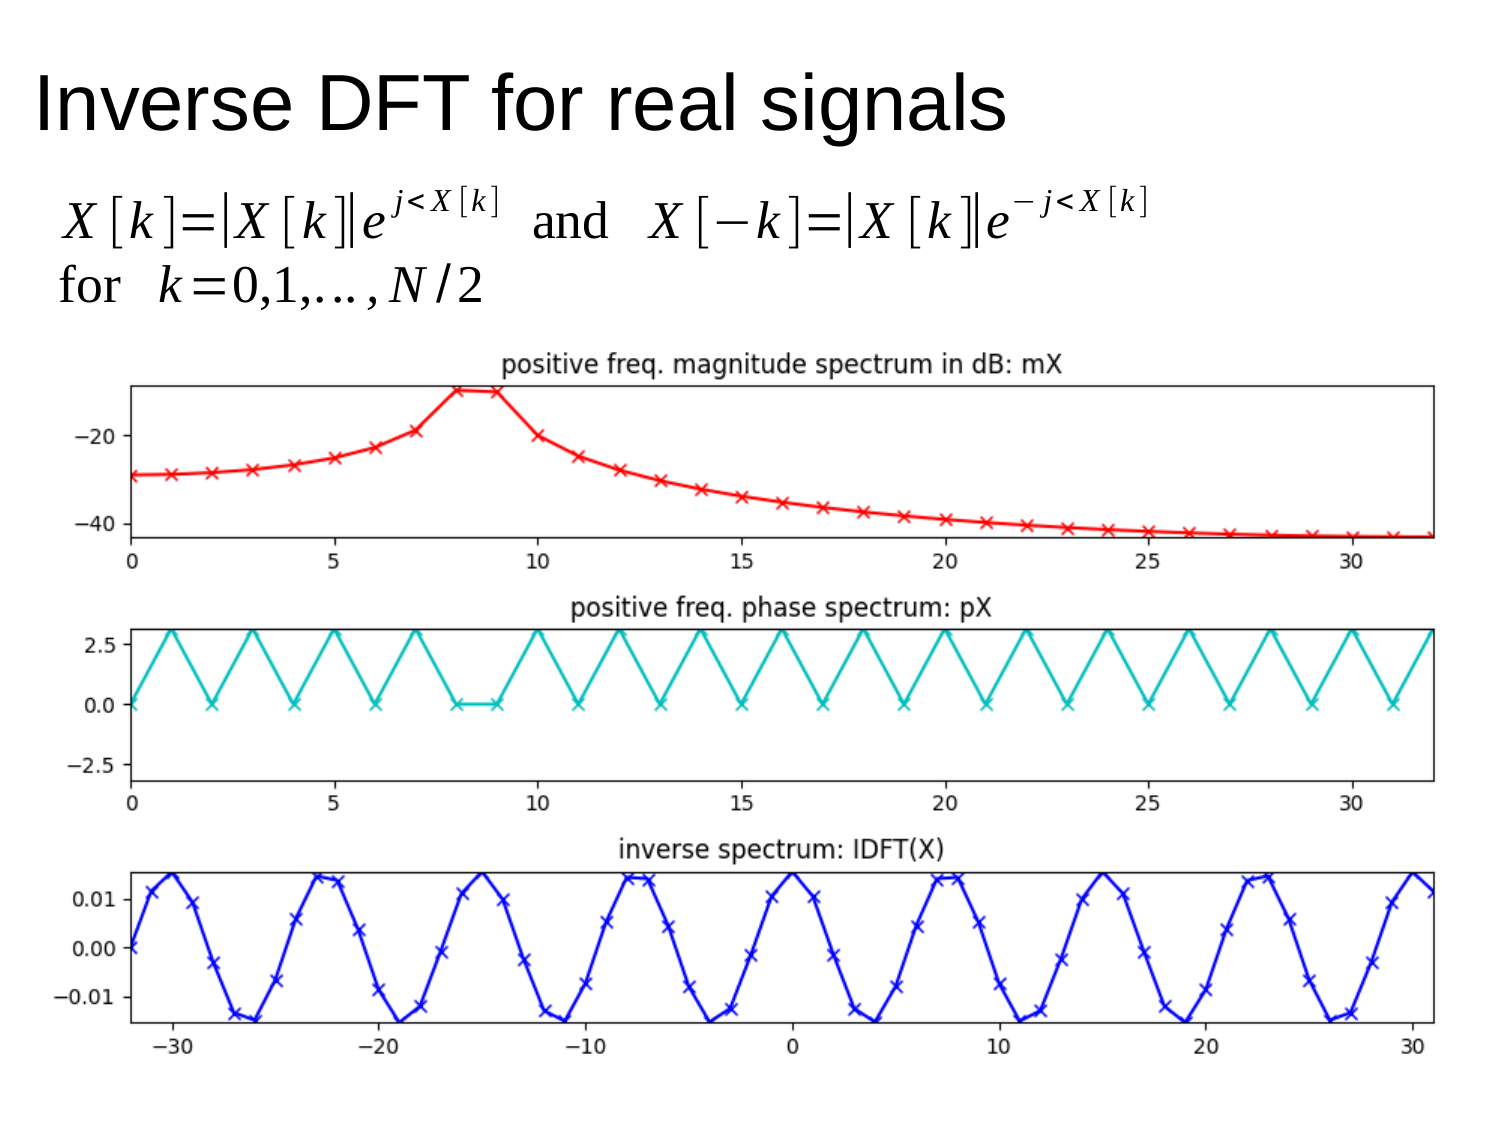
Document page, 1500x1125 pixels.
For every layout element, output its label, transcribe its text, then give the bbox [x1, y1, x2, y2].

picture [30, 330, 1456, 1081]
title Inverse DFT for real signals [33, 9, 1384, 197]
chart [51, 197, 1155, 330]
